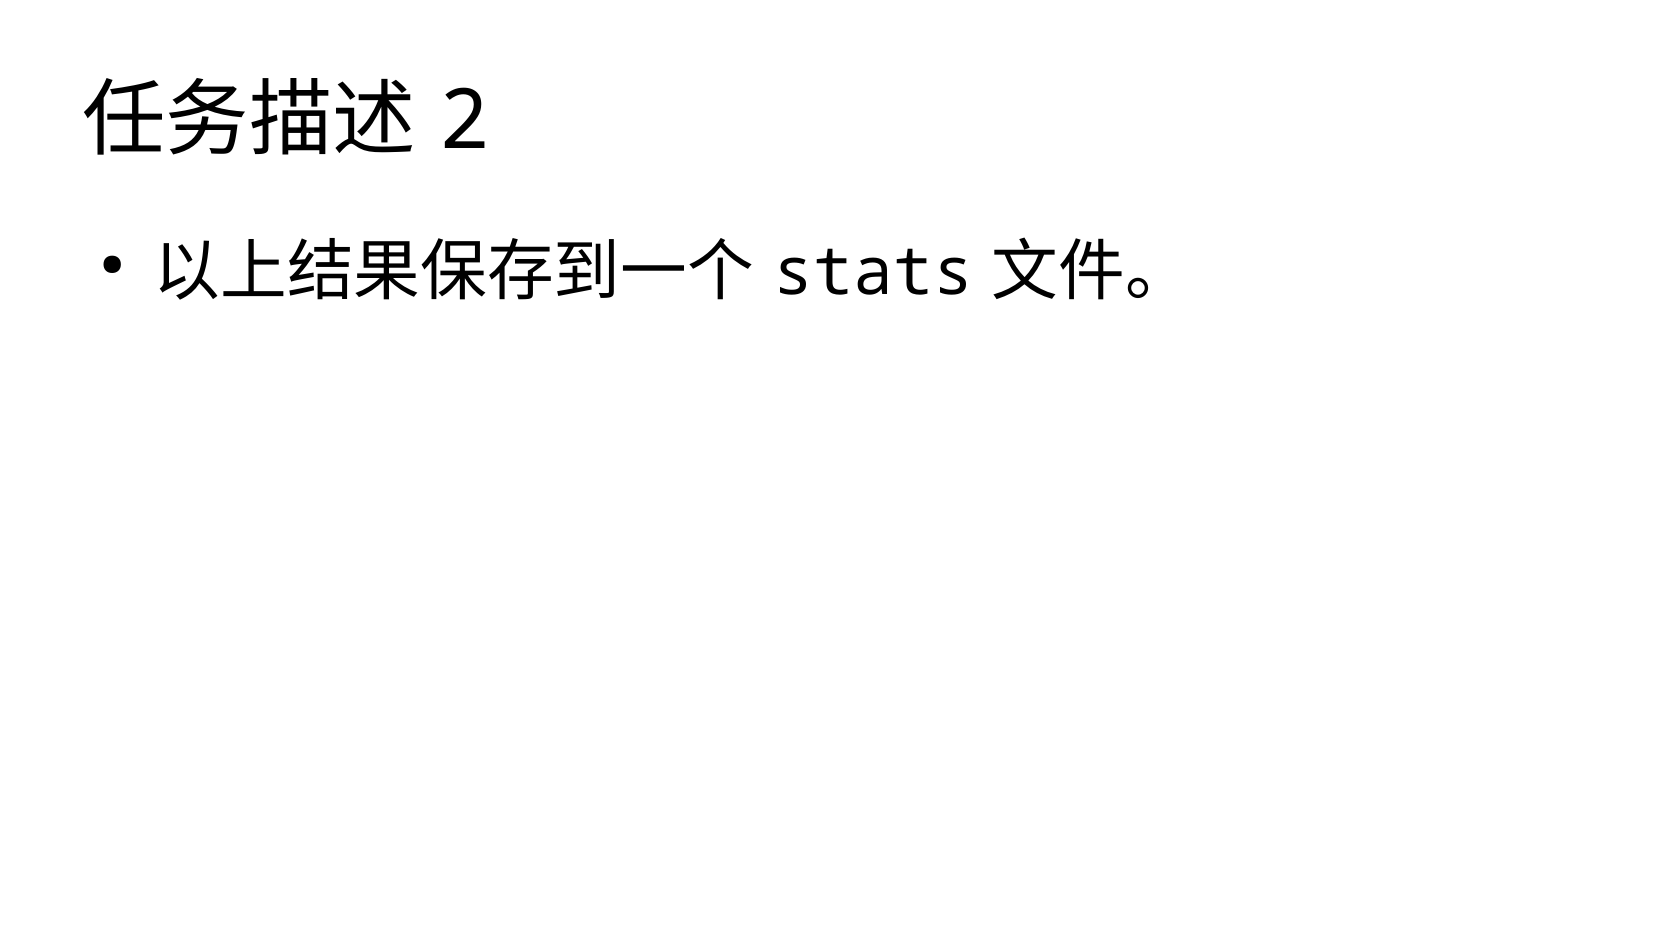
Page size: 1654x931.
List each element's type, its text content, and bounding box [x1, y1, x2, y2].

list 以上结果保存到一个stats文件。 [82, 217, 1571, 851]
title 任务描述2 [82, 37, 1571, 189]
